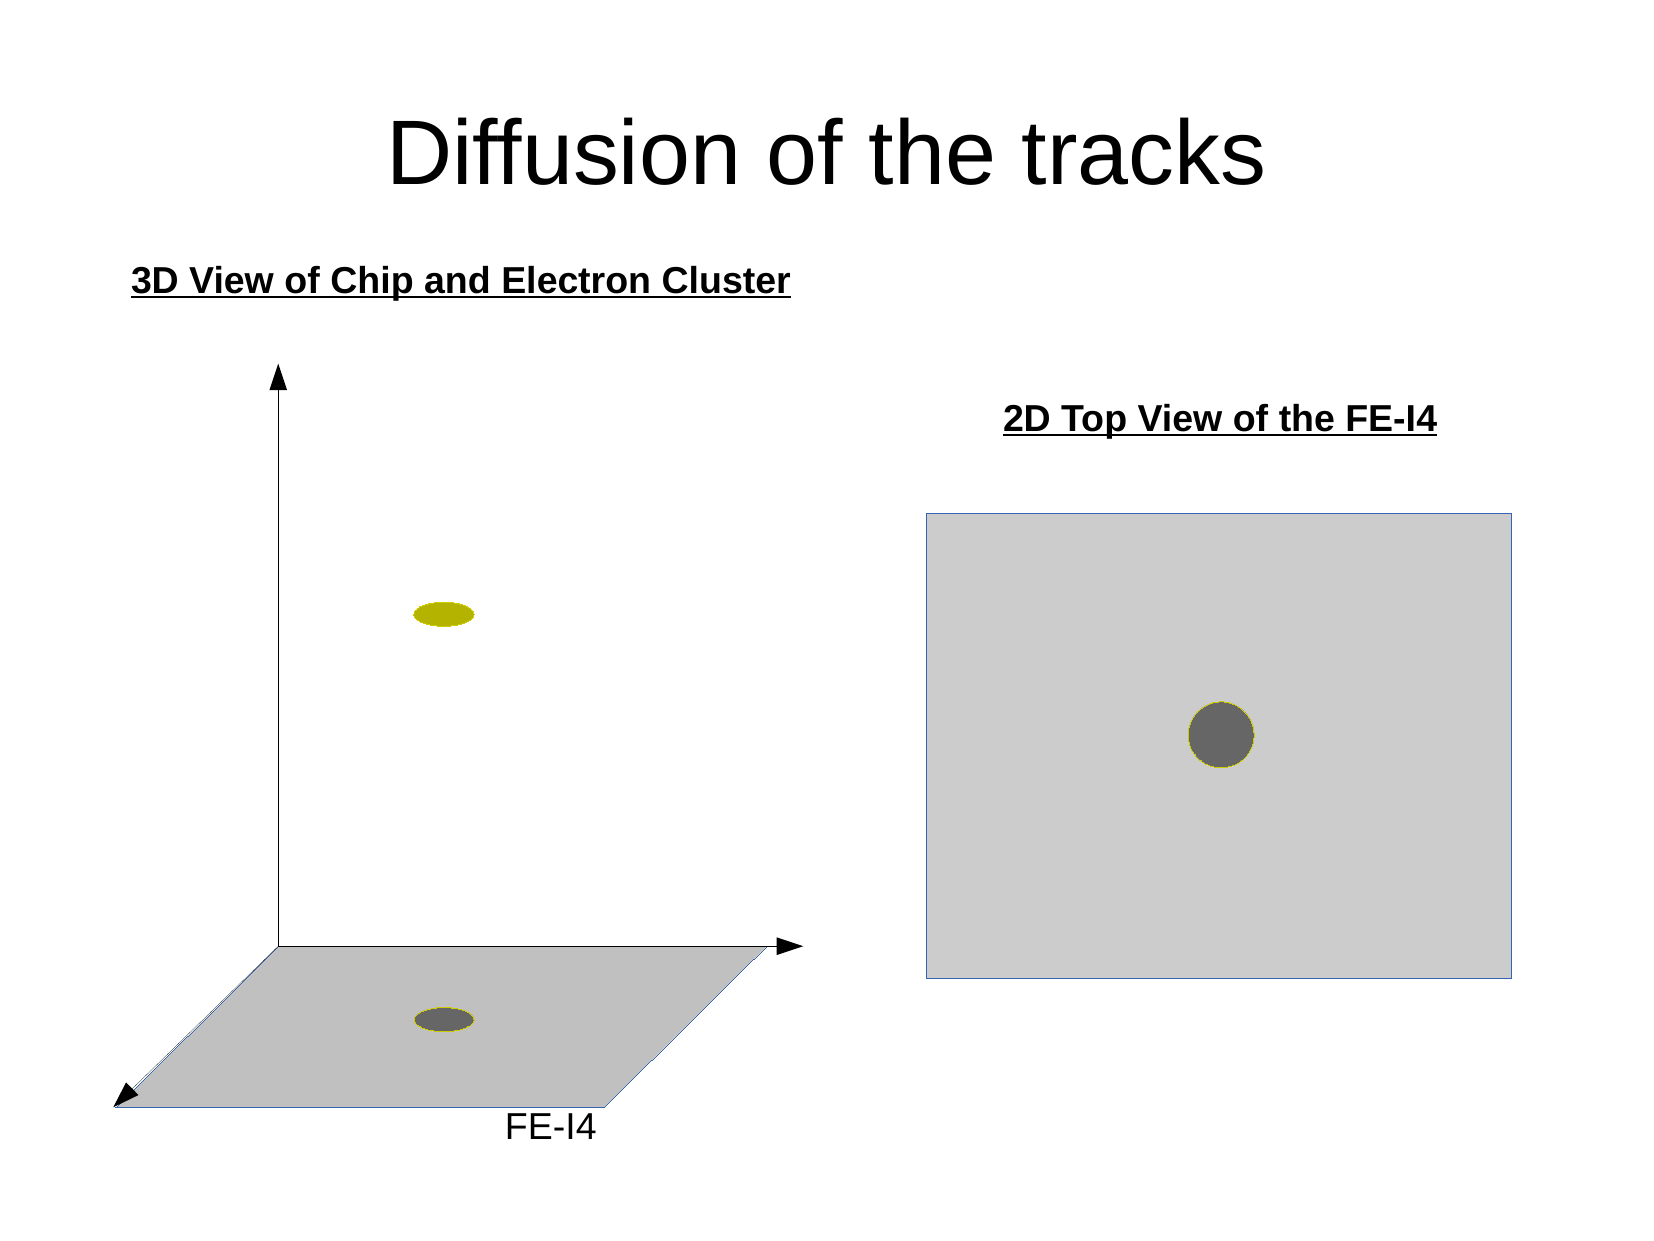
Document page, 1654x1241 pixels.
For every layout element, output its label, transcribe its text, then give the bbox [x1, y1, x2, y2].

title Diffusion of the tracks [82, 49, 1571, 257]
text_box FE-I4 [490, 1098, 630, 1156]
text_box [413, 602, 475, 627]
text_box 3D View of Chip and Electron Cluster [116, 252, 807, 310]
text_box 2D Top View of the FE-I4 [988, 390, 1465, 448]
text_box [926, 513, 1512, 979]
text_box [115, 947, 767, 1108]
